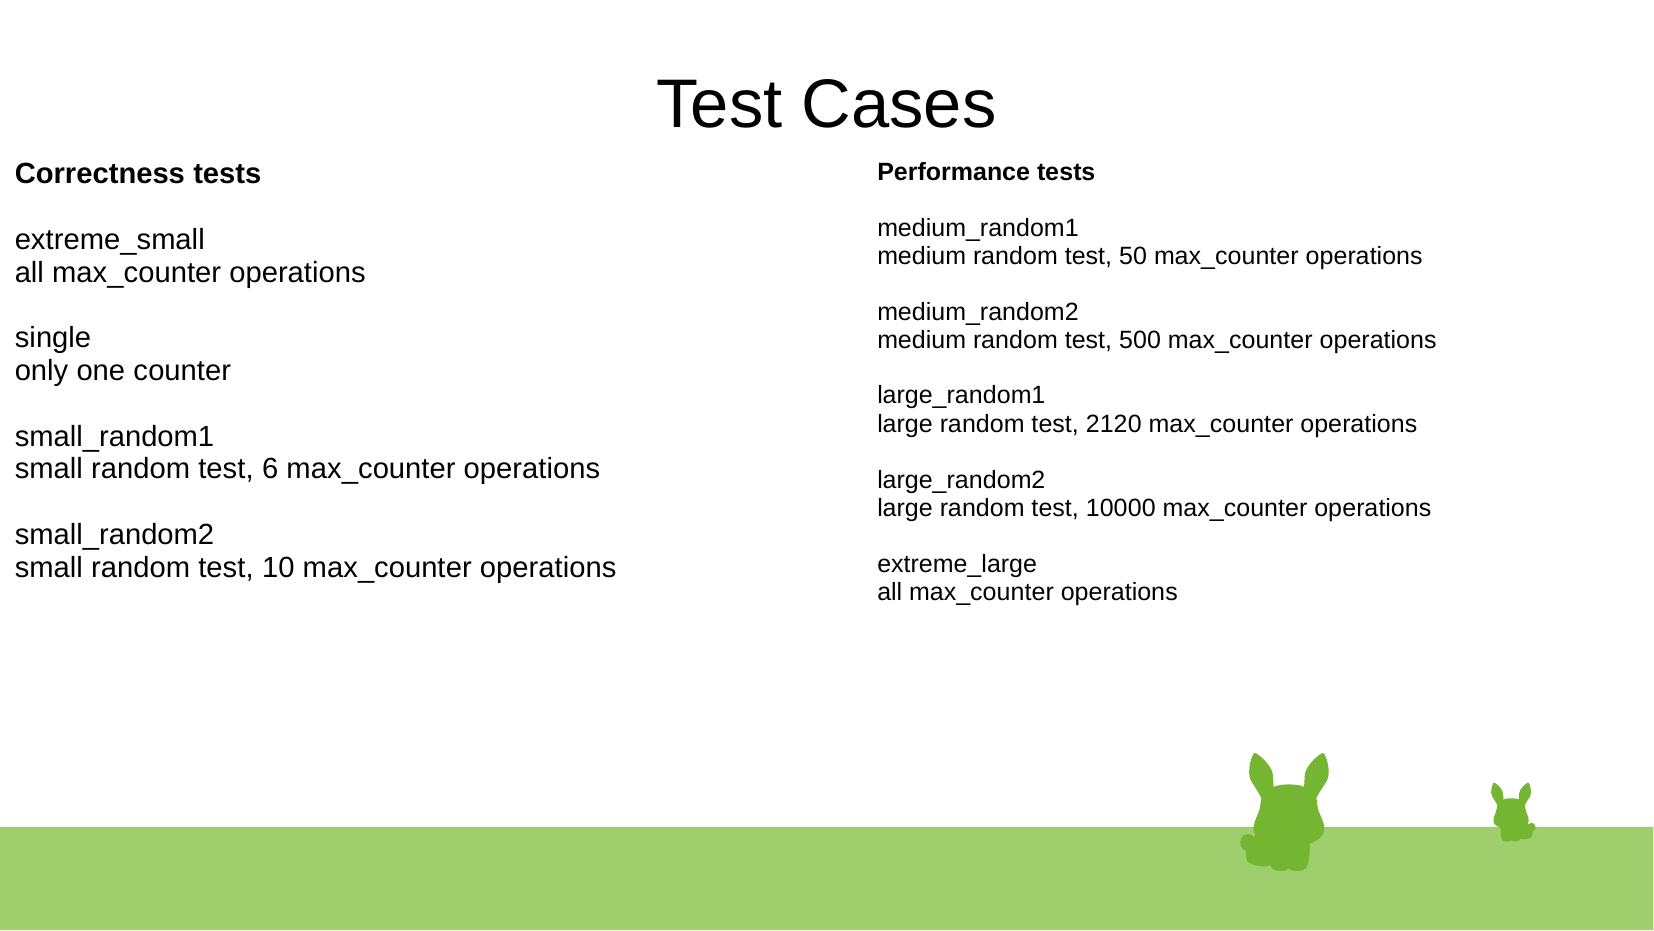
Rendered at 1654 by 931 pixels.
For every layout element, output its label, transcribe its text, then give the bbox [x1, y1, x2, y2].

text_box Performance tests medium_random1 medium random test, 50 max_counter operations medium_random2 medium random test, 500 max_counter operations large_random1 large random test, 2120 max_counter operations large_random2 large random test, 10000 max_counter operations extreme_large all max_counter operations [862, 150, 1613, 826]
text_box Correctness tests extreme_small all max_counter operations single only one counter small_random1 small random test, 6 max_counter operations small_random2 small random test, 10 max_counter operations [0, 150, 826, 788]
title Test Cases [88, 29, 1565, 178]
